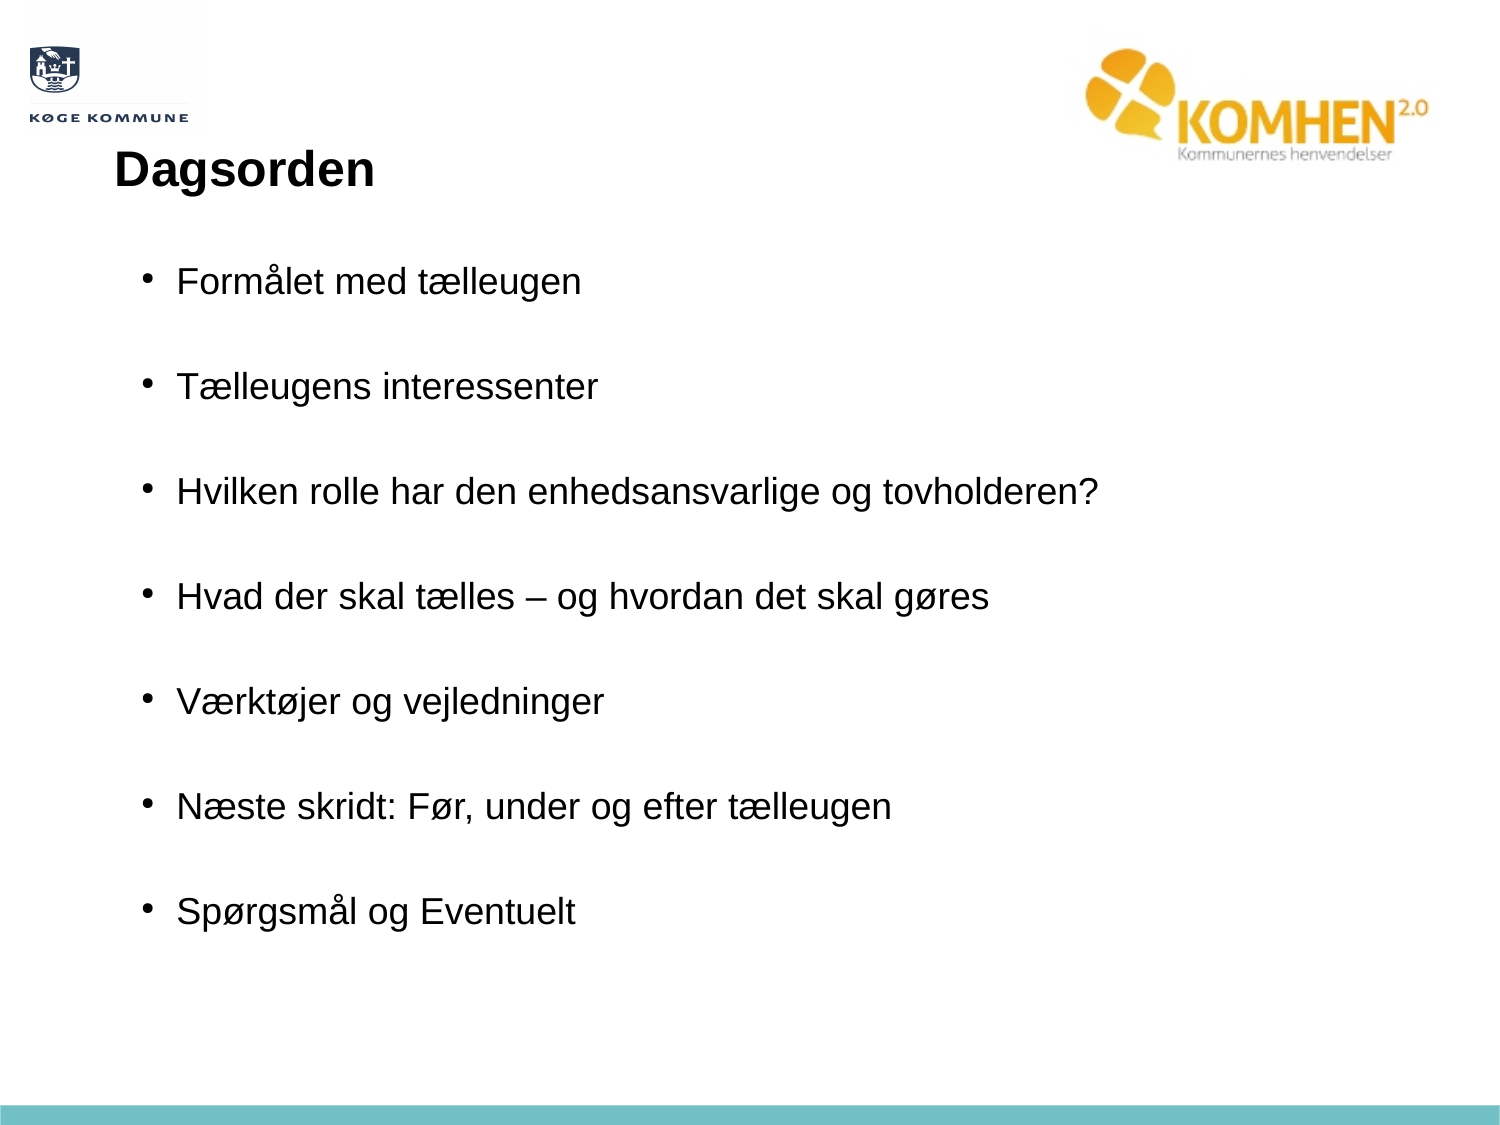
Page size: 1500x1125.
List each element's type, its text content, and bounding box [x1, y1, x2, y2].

text_box Formålet med tælleugen Tælleugens interessenter Hvilken rolle har den enhedsansvarlige og tovholderen? Hvad der skal tælles – og hvordan det skal gøres Værktøjer og vejledninger Næste skridt: Før, under og efter tælleugen Spørgsmål og Eventuelt [90, 239, 1426, 949]
text_box Dagsorden [100, 90, 1435, 244]
picture [30, 3, 203, 133]
text_box [0, 1105, 1500, 1125]
picture [1069, 30, 1440, 186]
